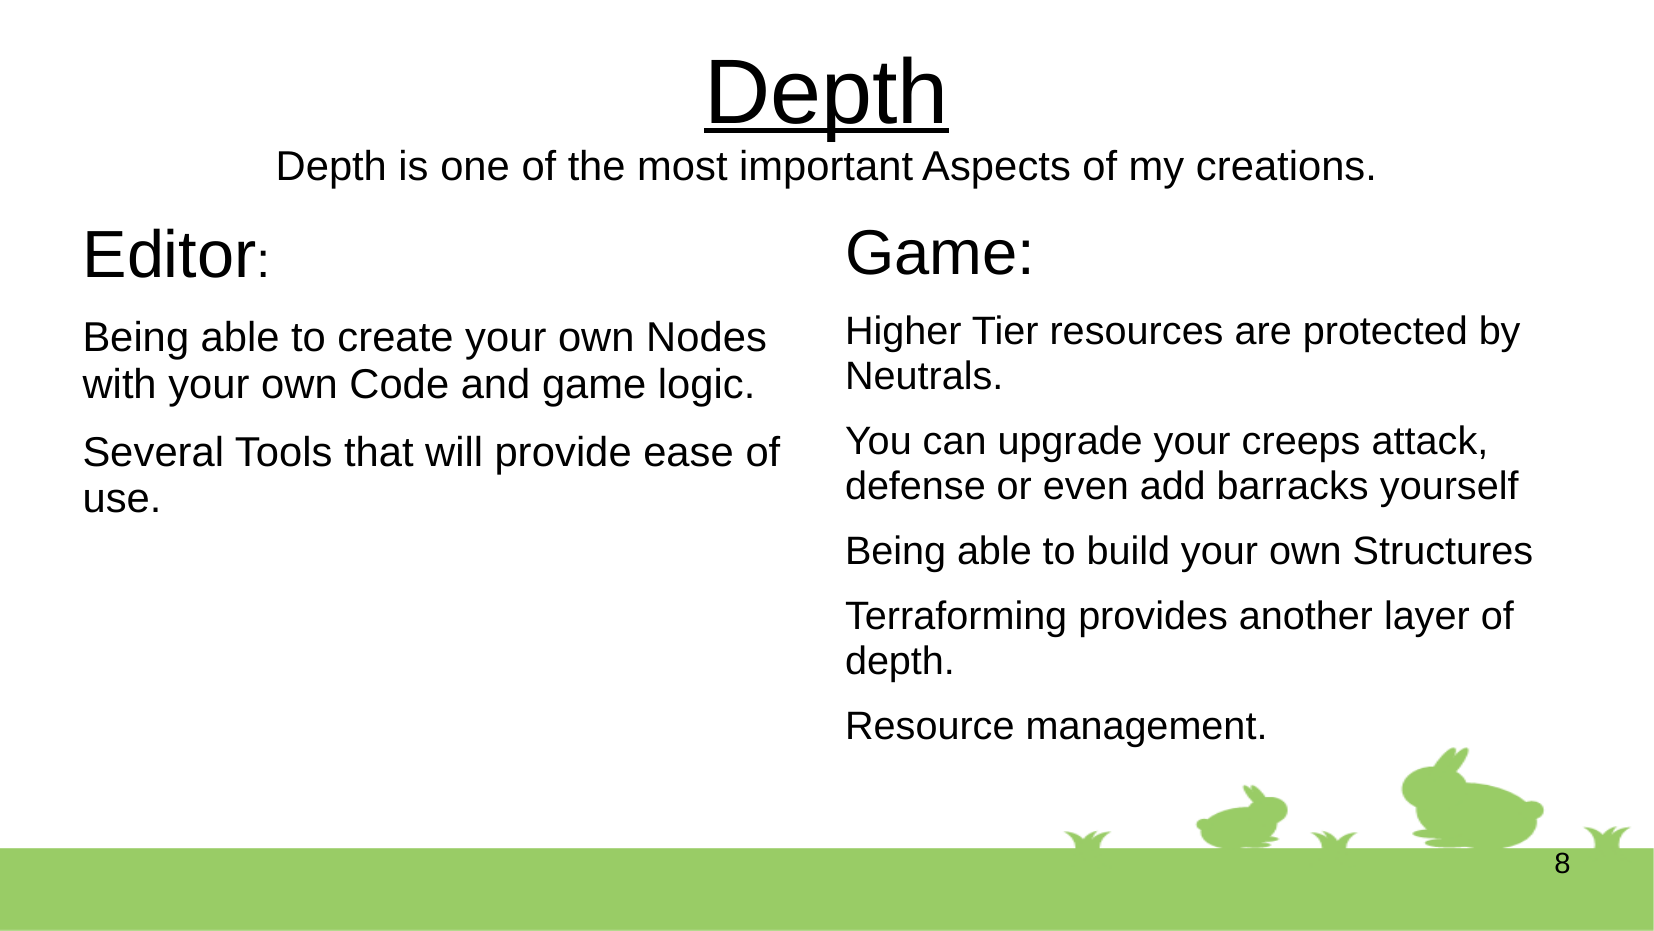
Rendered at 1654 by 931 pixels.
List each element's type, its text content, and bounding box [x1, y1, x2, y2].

list Editor: Being able to create your own Nodes with your own Code and game logic. Several Tools that will provide ease of use. [82, 217, 809, 757]
picture [0, 0, 1654, 931]
list Game: Higher Tier resources are protected by Neutrals. You can upgrade your creeps attack, defense or even add barracks yourself Being able to build your own Structures Terraforming provides another layer of depth. Resource management. [845, 217, 1572, 757]
title Depth Depth is one of the most important Aspects of my creations. [82, 0, 1571, 269]
